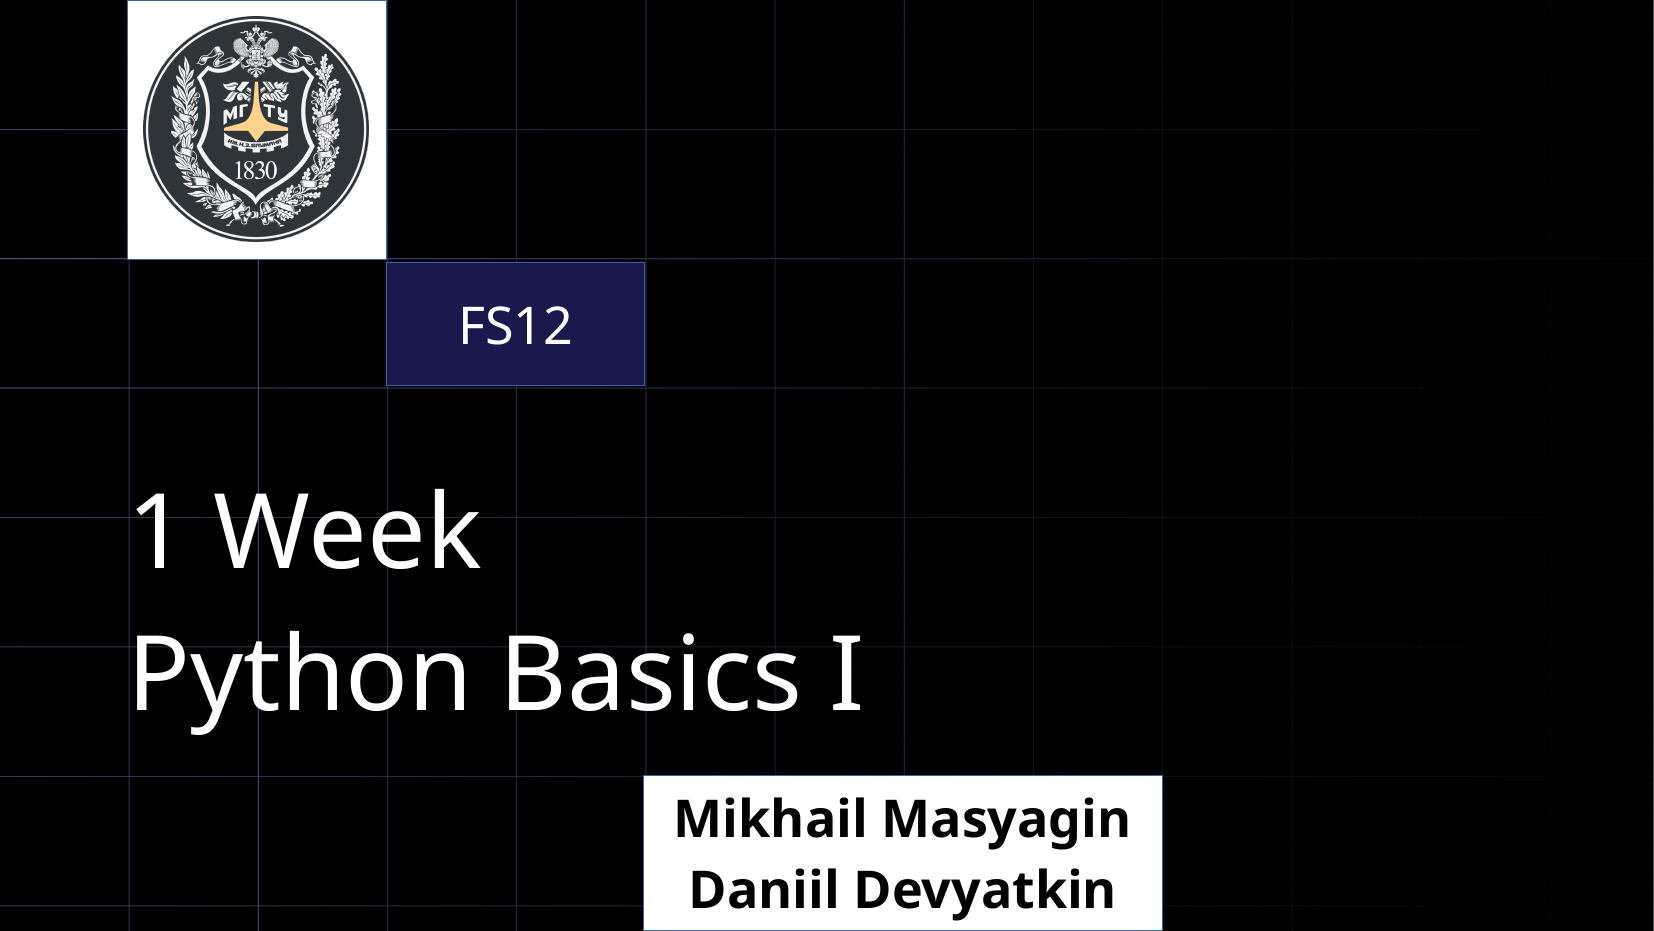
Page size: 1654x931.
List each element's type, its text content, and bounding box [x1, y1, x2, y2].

text_box [127, 0, 387, 260]
text_box Mikhail Masyagin Daniil Devyatkin [643, 775, 1163, 931]
picture [143, 16, 369, 242]
text_box FS12 [386, 262, 645, 386]
picture [0, 0, 1654, 931]
text_box 1 Week Python Basics I [112, 450, 865, 674]
